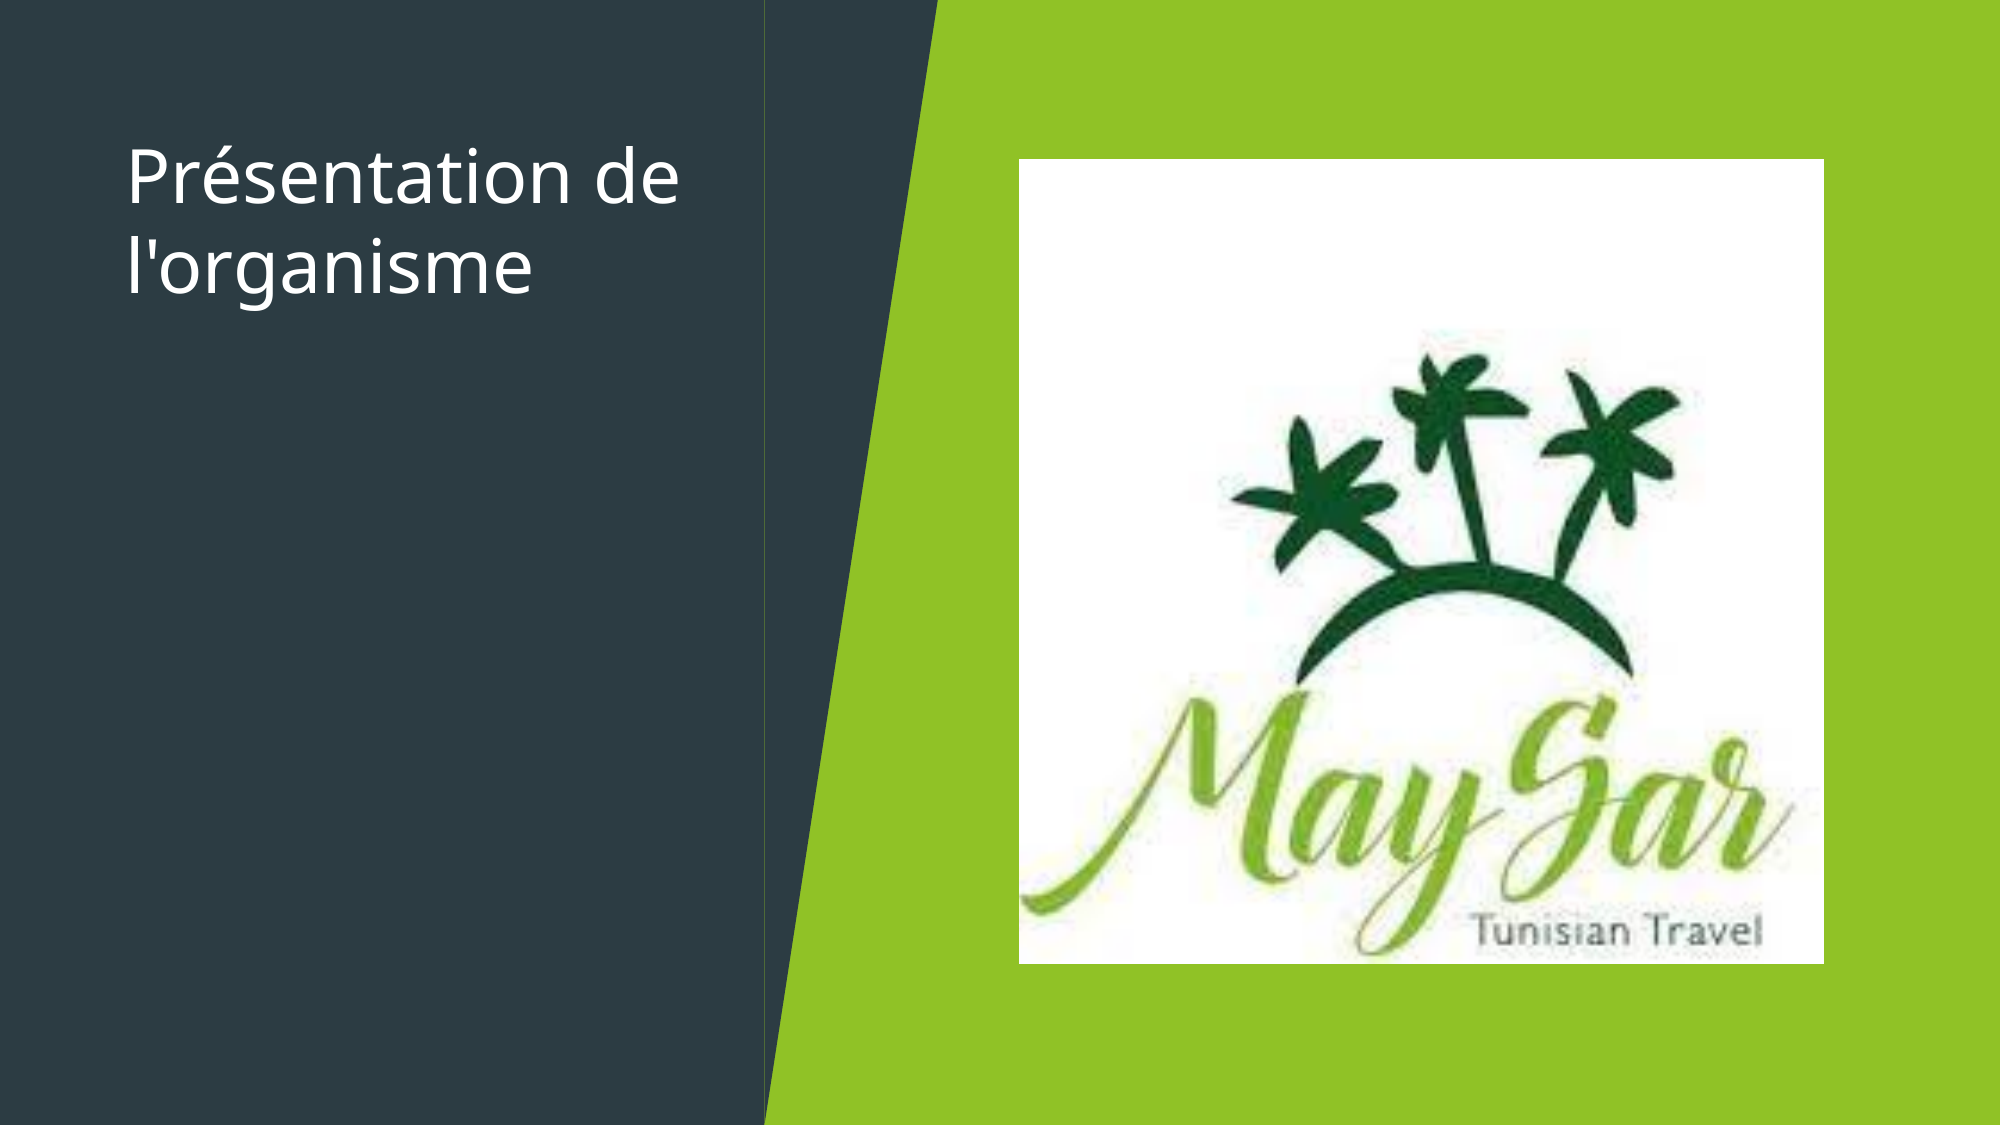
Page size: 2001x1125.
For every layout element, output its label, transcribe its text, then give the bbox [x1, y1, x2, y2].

text_box [0, 0, 2000, 1125]
title Présentation de l'organisme [110, 105, 801, 332]
picture [1019, 159, 1824, 964]
